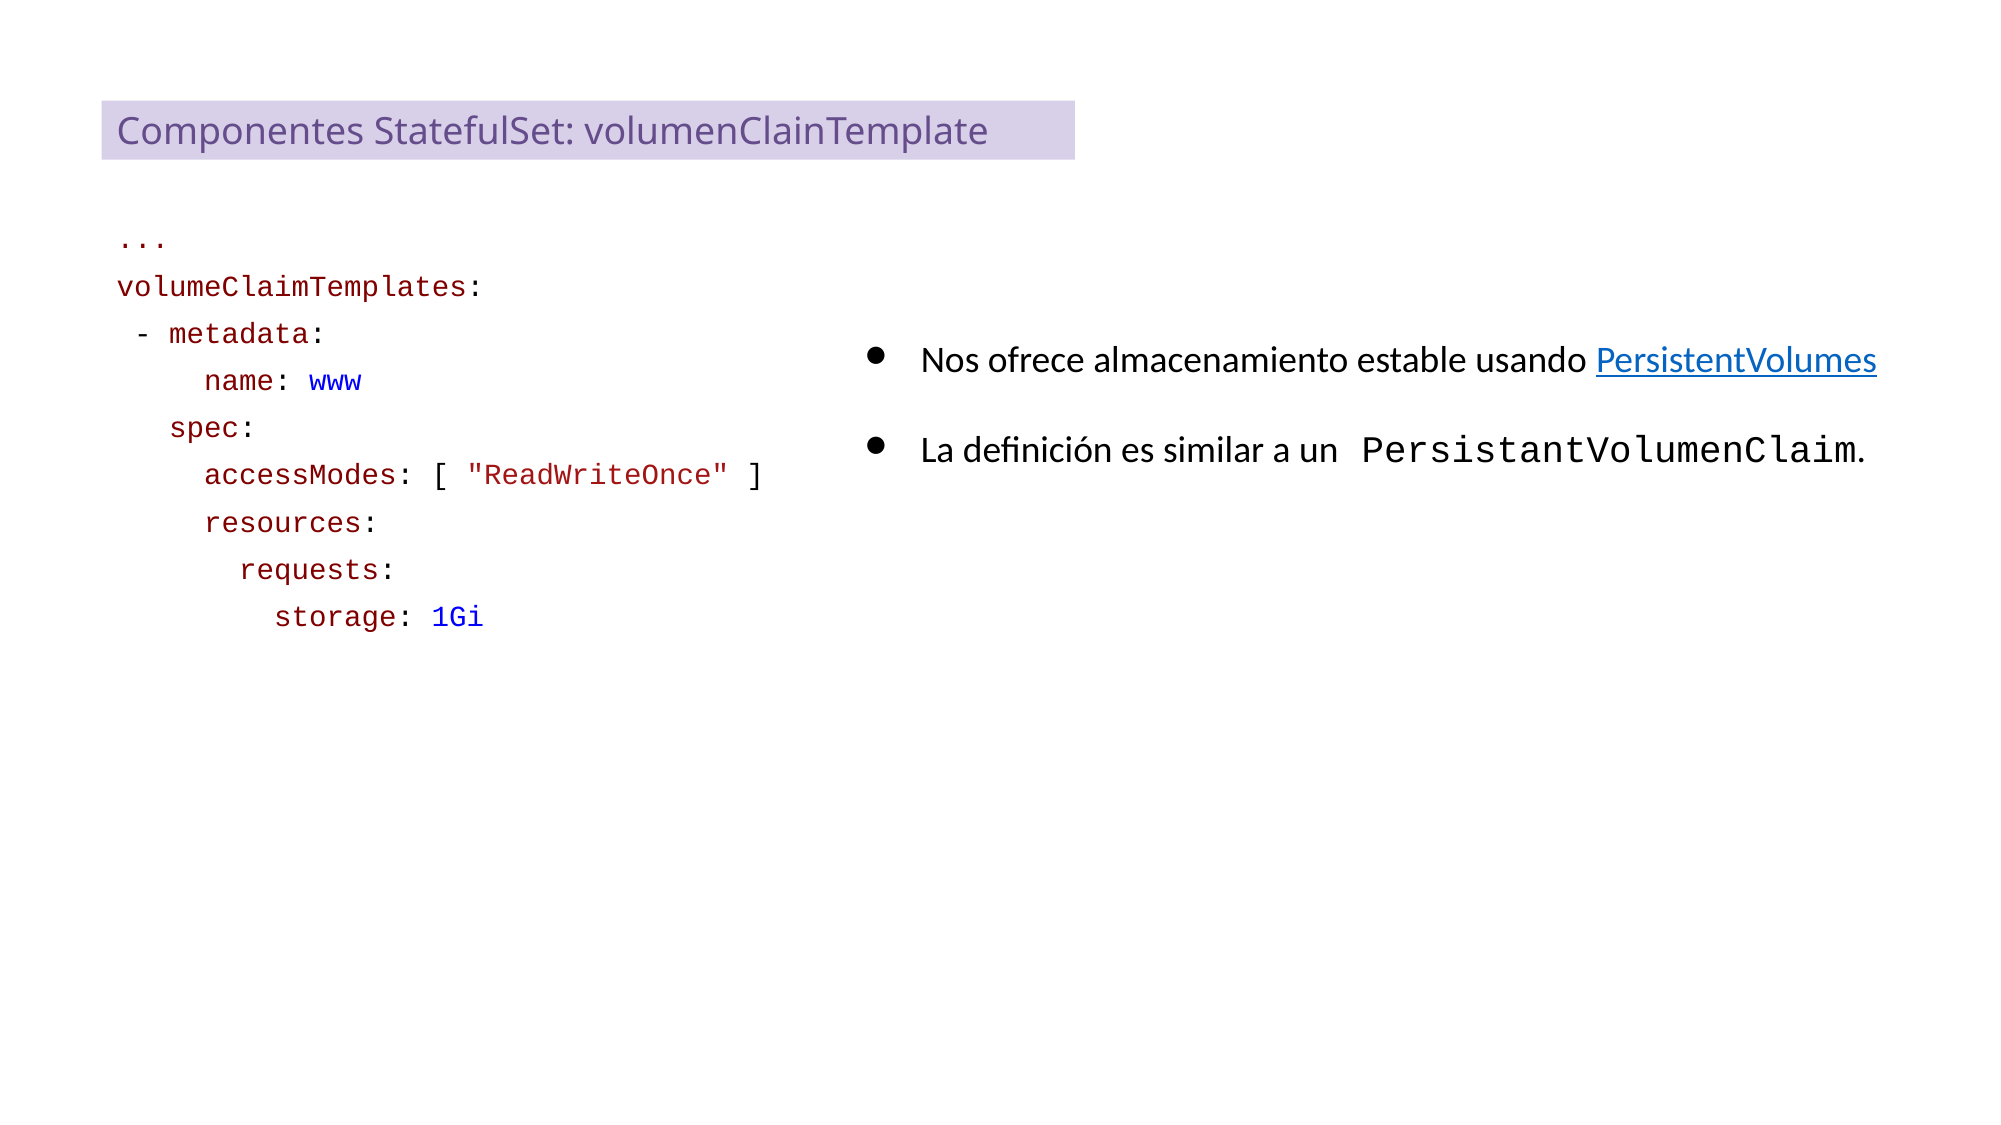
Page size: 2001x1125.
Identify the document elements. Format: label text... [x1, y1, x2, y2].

text_box Nos ofrece almacenamiento estable usando PersistentVolumes La definición es similar a un PersistantVolumenClaim. [847, 282, 1977, 495]
text_box ... volumeClaimTemplates: - metadata: name: www spec: accessModes: [ "ReadWriteOnce" ] resources: requests: storage: 1Gi [101, 192, 847, 1008]
text_box Componentes StatefulSet: volumenClainTemplate [101, 100, 1075, 160]
